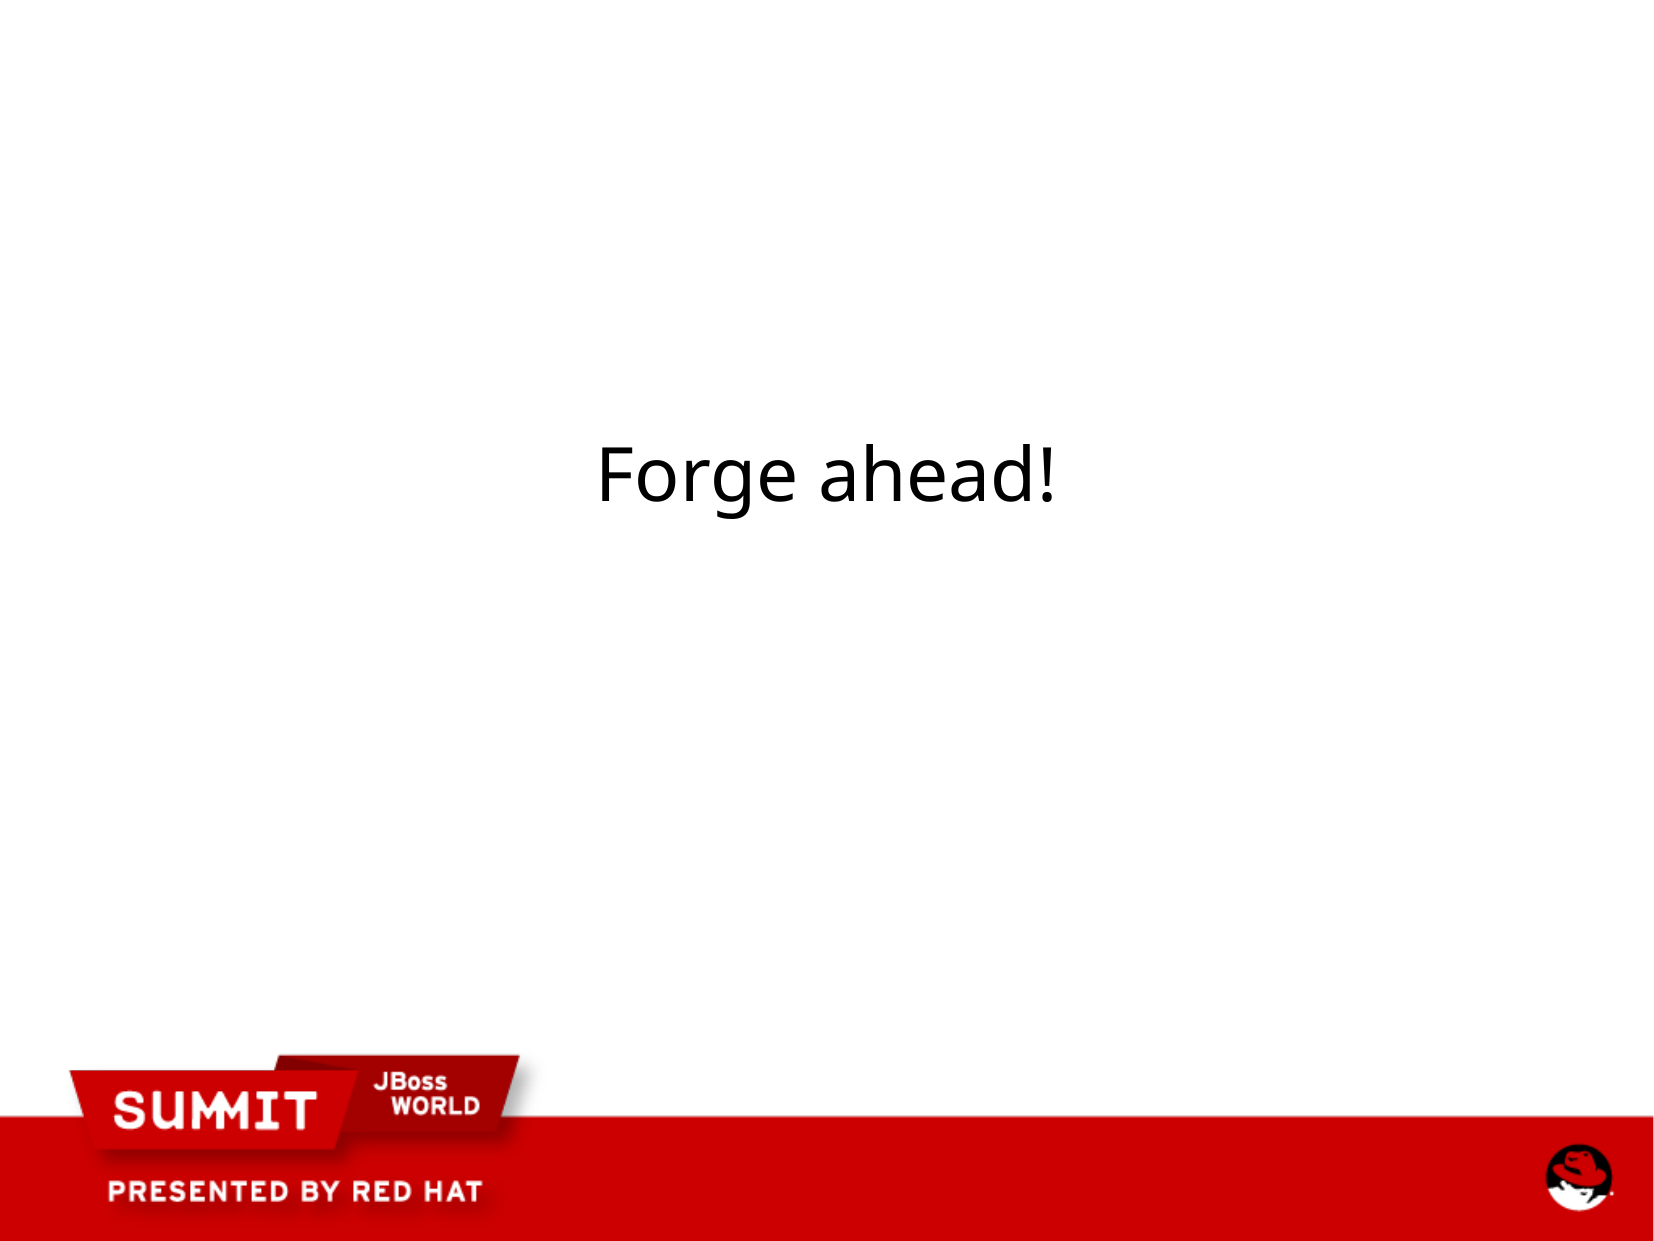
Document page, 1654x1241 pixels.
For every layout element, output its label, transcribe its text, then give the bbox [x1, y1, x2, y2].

picture [0, 1043, 1654, 1241]
subtitle Forge ahead! [82, 37, 1571, 1039]
